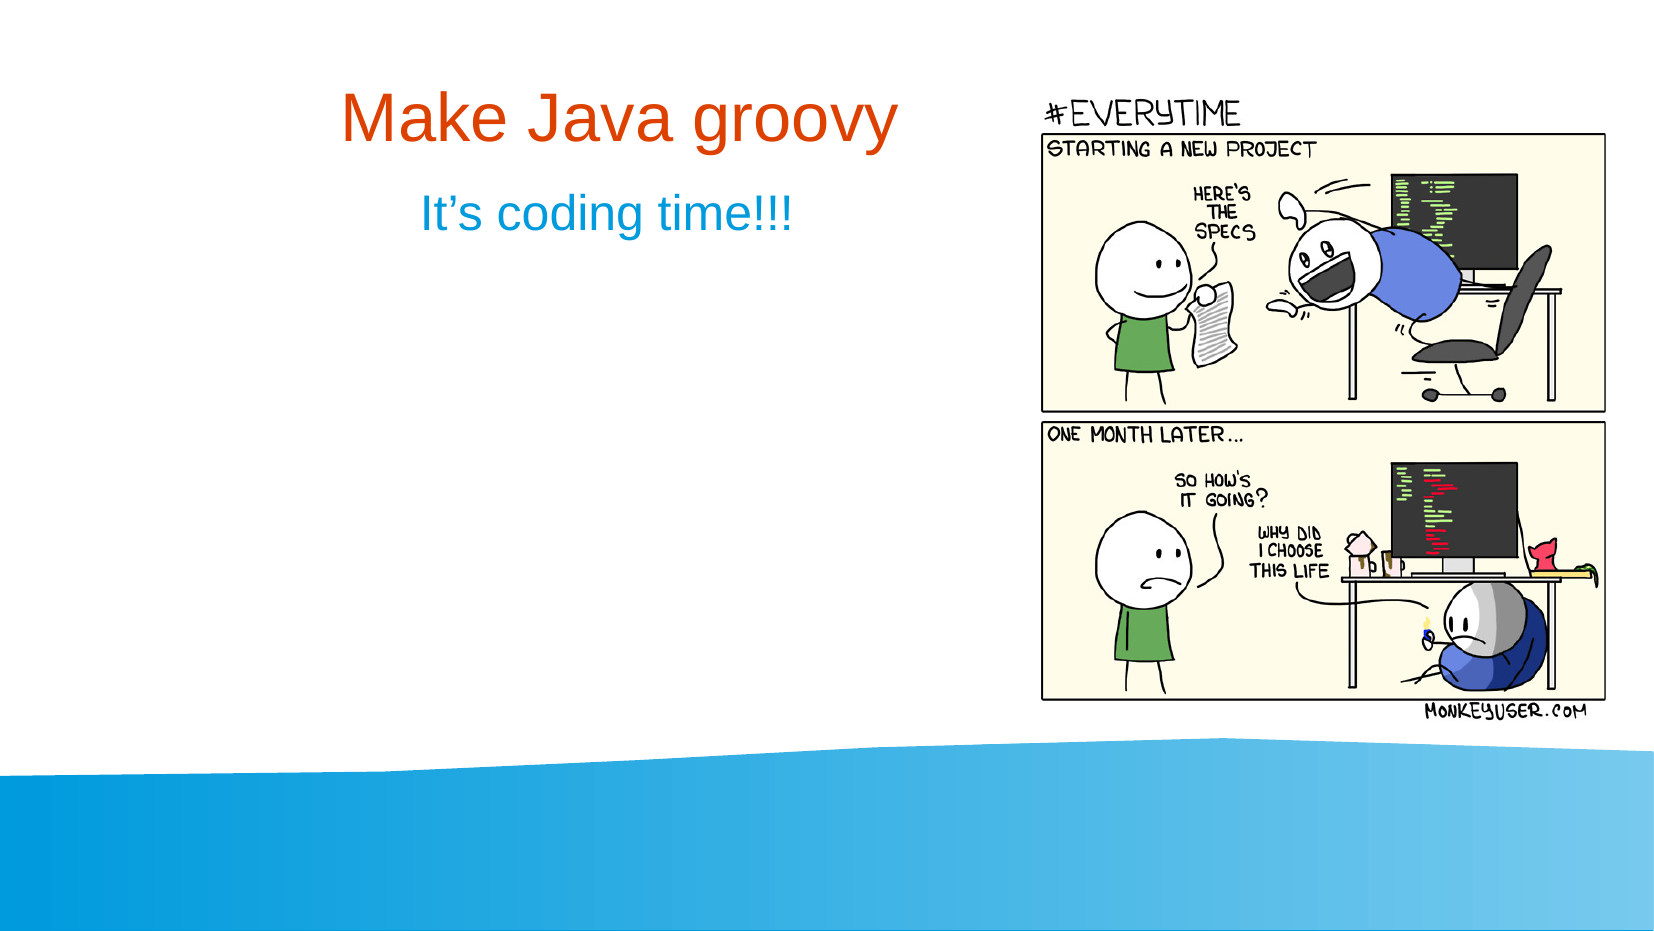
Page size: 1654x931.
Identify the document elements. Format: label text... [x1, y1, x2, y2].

title Make Java groovy [0, 29, 1359, 185]
picture [1033, 88, 1616, 722]
list It’s coding time!!! [0, 185, 1033, 717]
